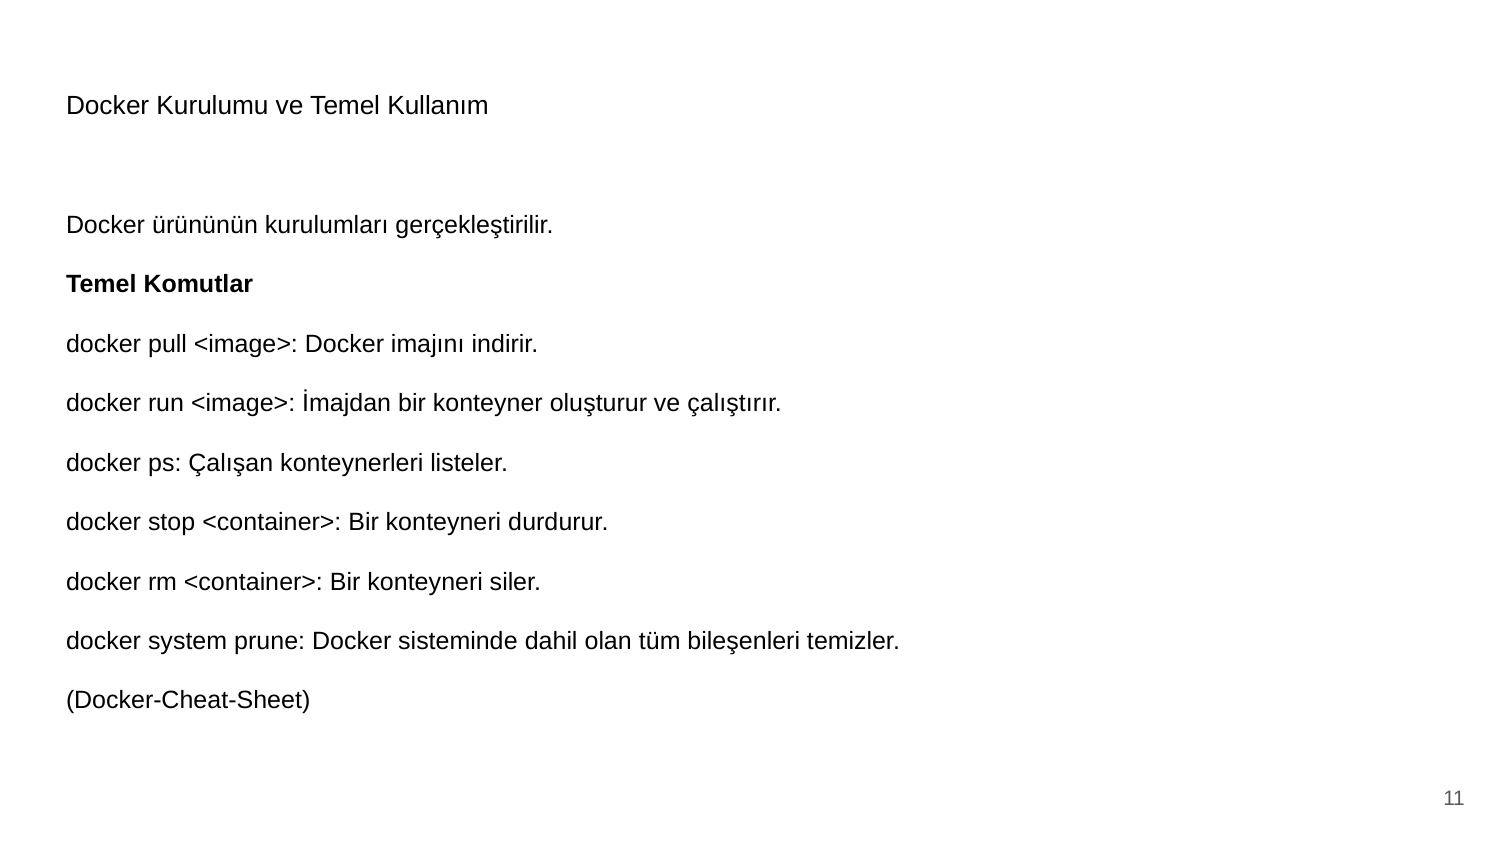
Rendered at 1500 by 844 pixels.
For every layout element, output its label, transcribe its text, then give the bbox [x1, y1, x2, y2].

slide_number <number> [1389, 764, 1480, 830]
title Docker Kurulumu ve Temel Kullanım [51, 72, 1449, 167]
list Docker ürününün kurulumları gerçekleştirilir. Temel Komutlar docker pull <image>: Docker imajını indirir. docker run <image>: İmajdan bir konteyner oluşturur ve çalıştırır. docker ps: Çalışan konteynerleri listeler. docker stop <container>: Bir konteyneri durdurur. docker rm <container>: Bir konteyneri siler. docker system prune: Docker sisteminde dahil olan tüm bileşenleri temizler. (Docker-Cheat-Sheet) [51, 189, 1449, 750]
